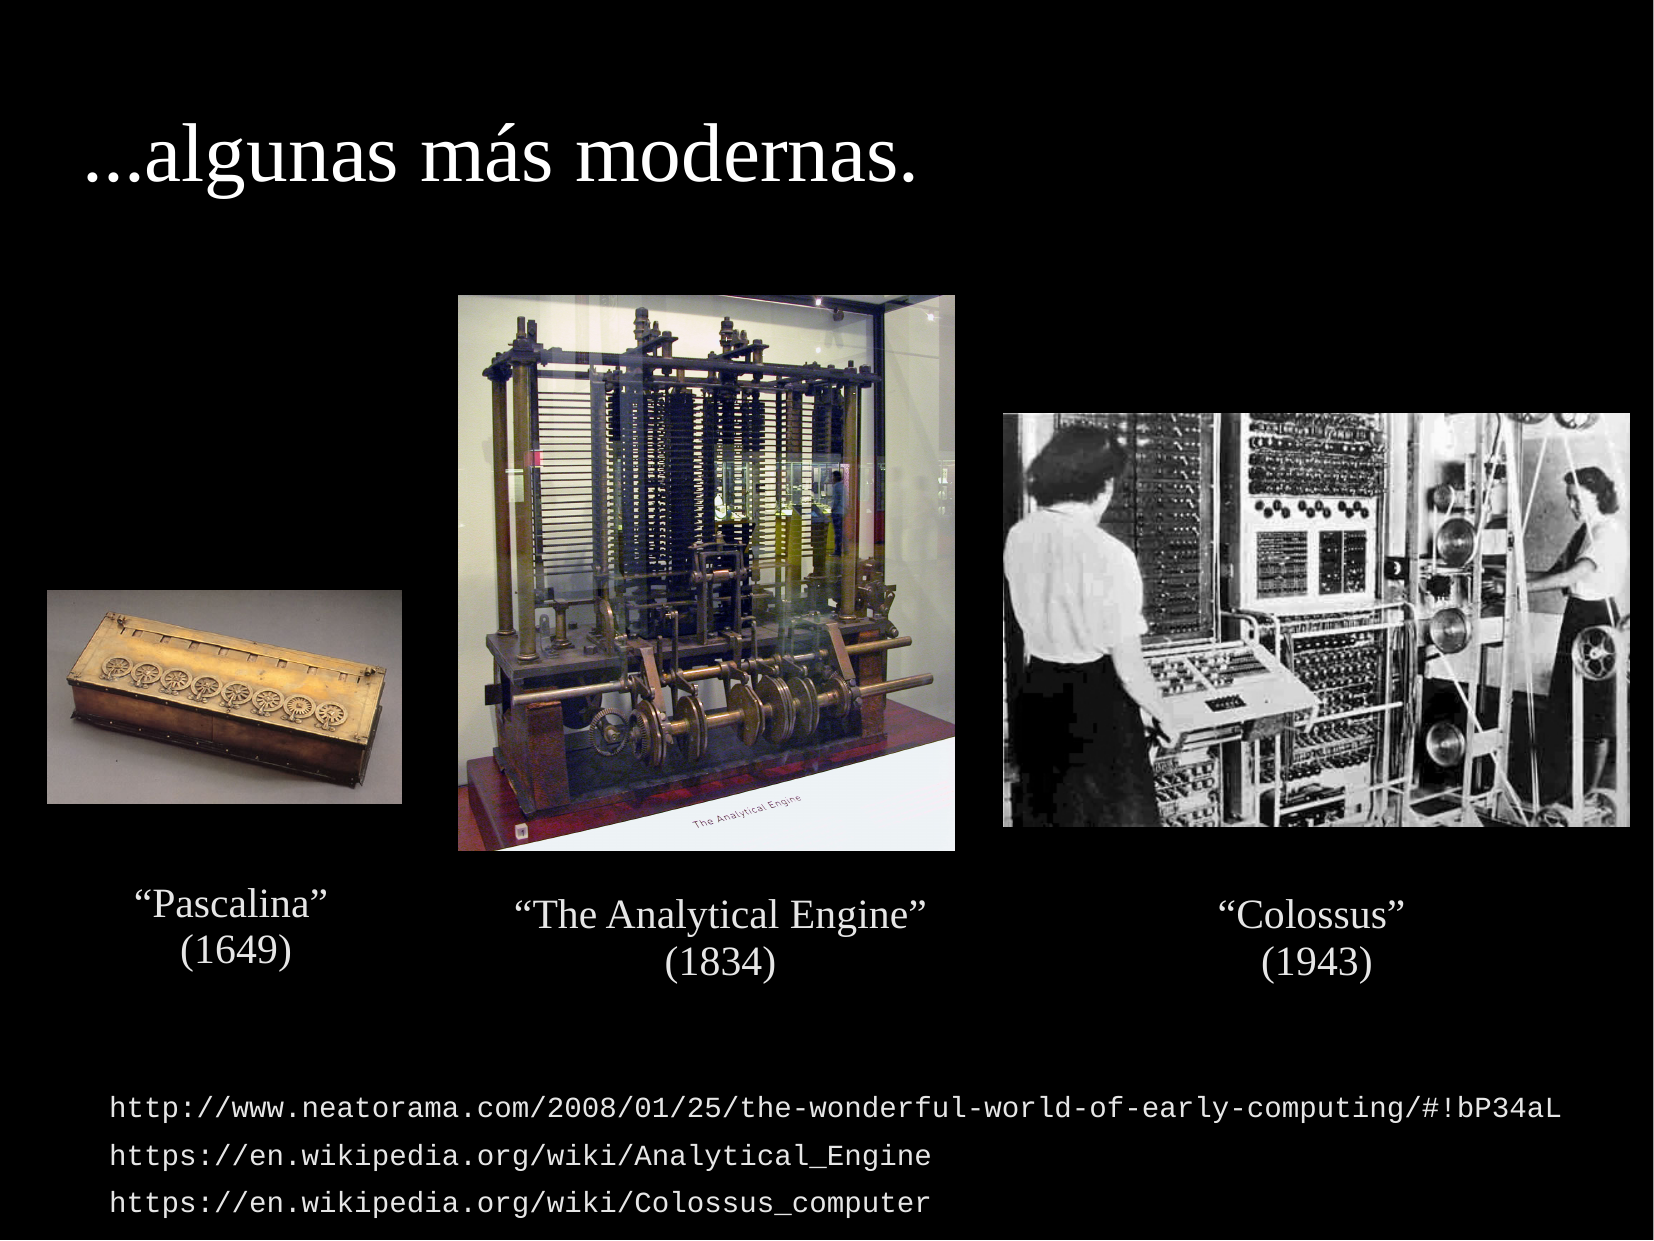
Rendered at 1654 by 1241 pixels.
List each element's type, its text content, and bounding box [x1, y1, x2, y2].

text_box “Colossus” (1943) [1092, 884, 1542, 993]
text_box “Pascalina” (1649) [35, 872, 438, 981]
picture [1003, 413, 1630, 827]
picture [458, 295, 955, 851]
text_box http://www.neatorama.com/2008/01/25/the-wonderful-world-of-early-computing/#!bP34aL [94, 1085, 1595, 1134]
title ...algunas más modernas. [82, 49, 1571, 257]
text_box https://en.wikipedia.org/wiki/Colossus_computer [94, 1181, 969, 1230]
text_box https://en.wikipedia.org/wiki/Analytical_Engine [94, 1133, 969, 1181]
picture [47, 590, 402, 804]
text_box “The Analytical Engine” (1834) [496, 884, 945, 993]
